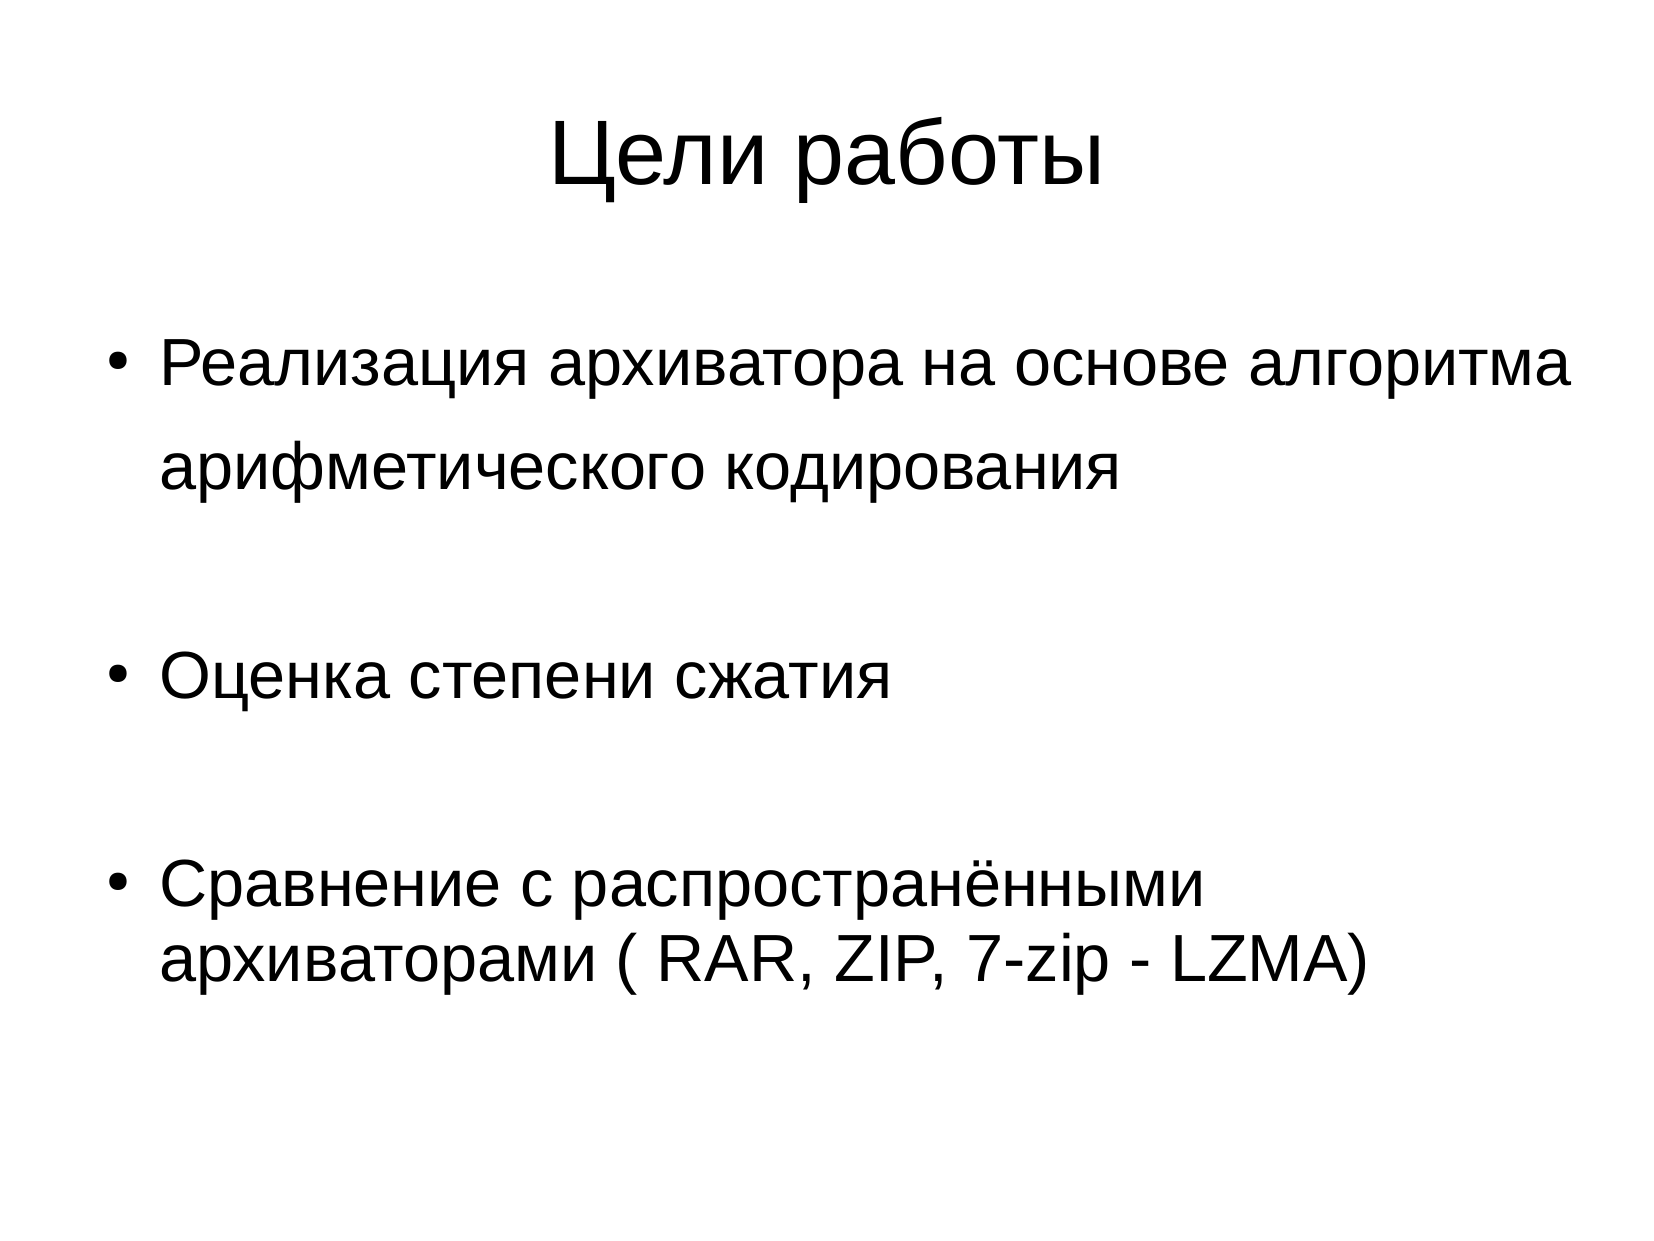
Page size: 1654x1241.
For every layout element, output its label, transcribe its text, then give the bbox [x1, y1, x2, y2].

list Реализация архиватора на основе алгоритма арифметического кодирования Оценка степени сжатия Сравнение с распространёнными архиваторами ( RAR, ZIP, 7-zip - LZMA) [88, 324, 1577, 1010]
title Цели работы [82, 49, 1571, 257]
